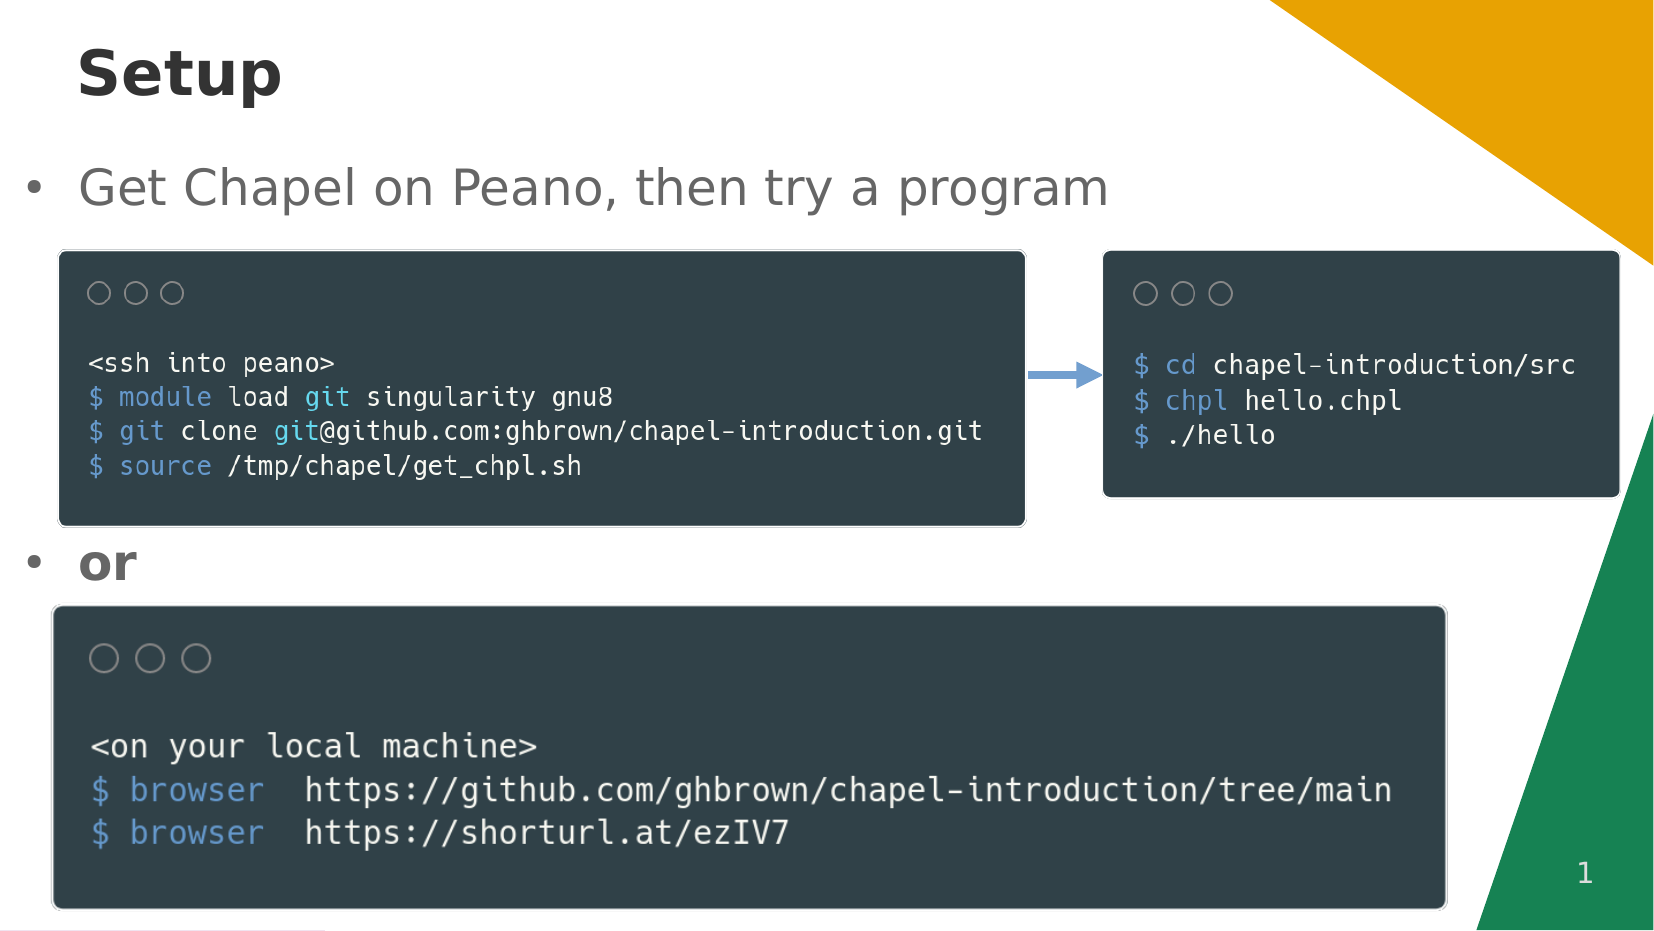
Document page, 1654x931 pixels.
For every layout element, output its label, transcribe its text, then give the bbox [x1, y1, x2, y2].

picture [0, 144, 1654, 931]
title Setup [0, 0, 889, 146]
